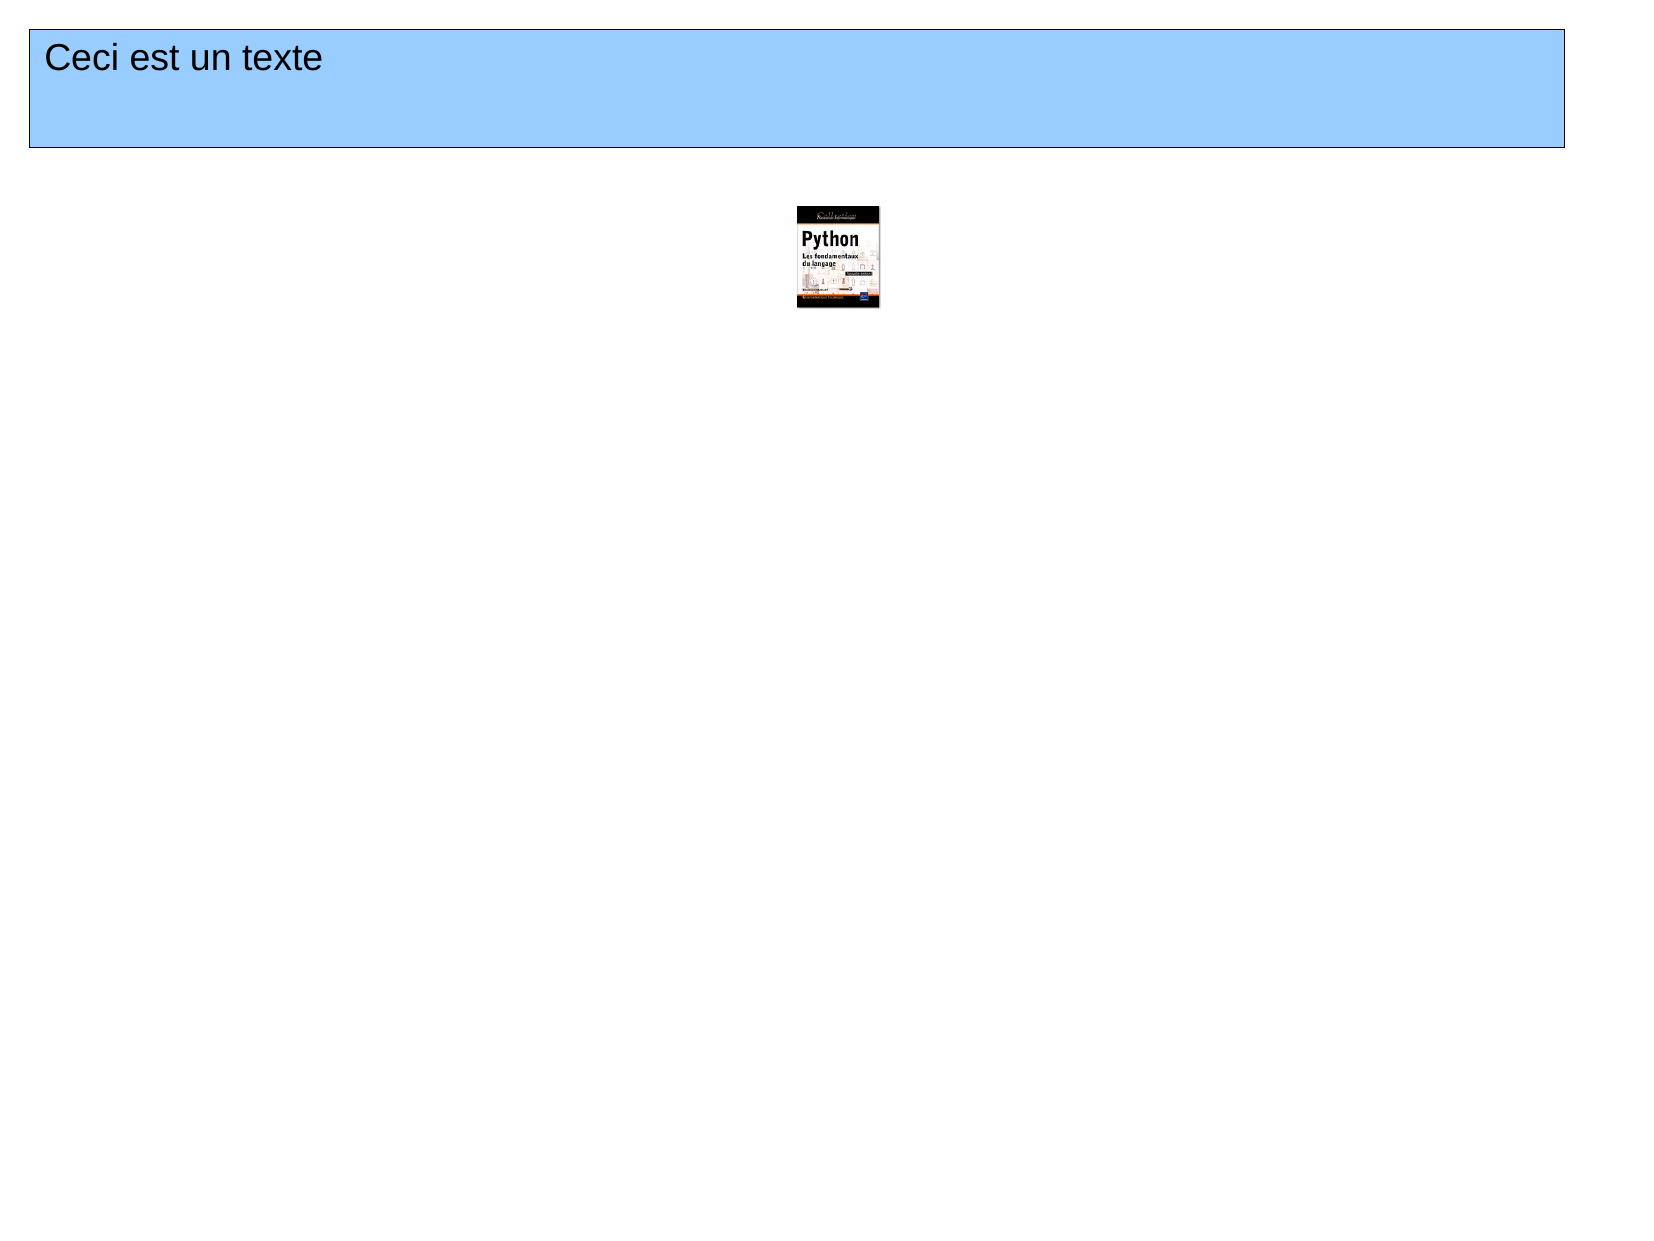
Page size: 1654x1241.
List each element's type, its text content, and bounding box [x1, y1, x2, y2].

picture [797, 206, 881, 310]
text_box Ceci est un texte [29, 29, 1565, 148]
